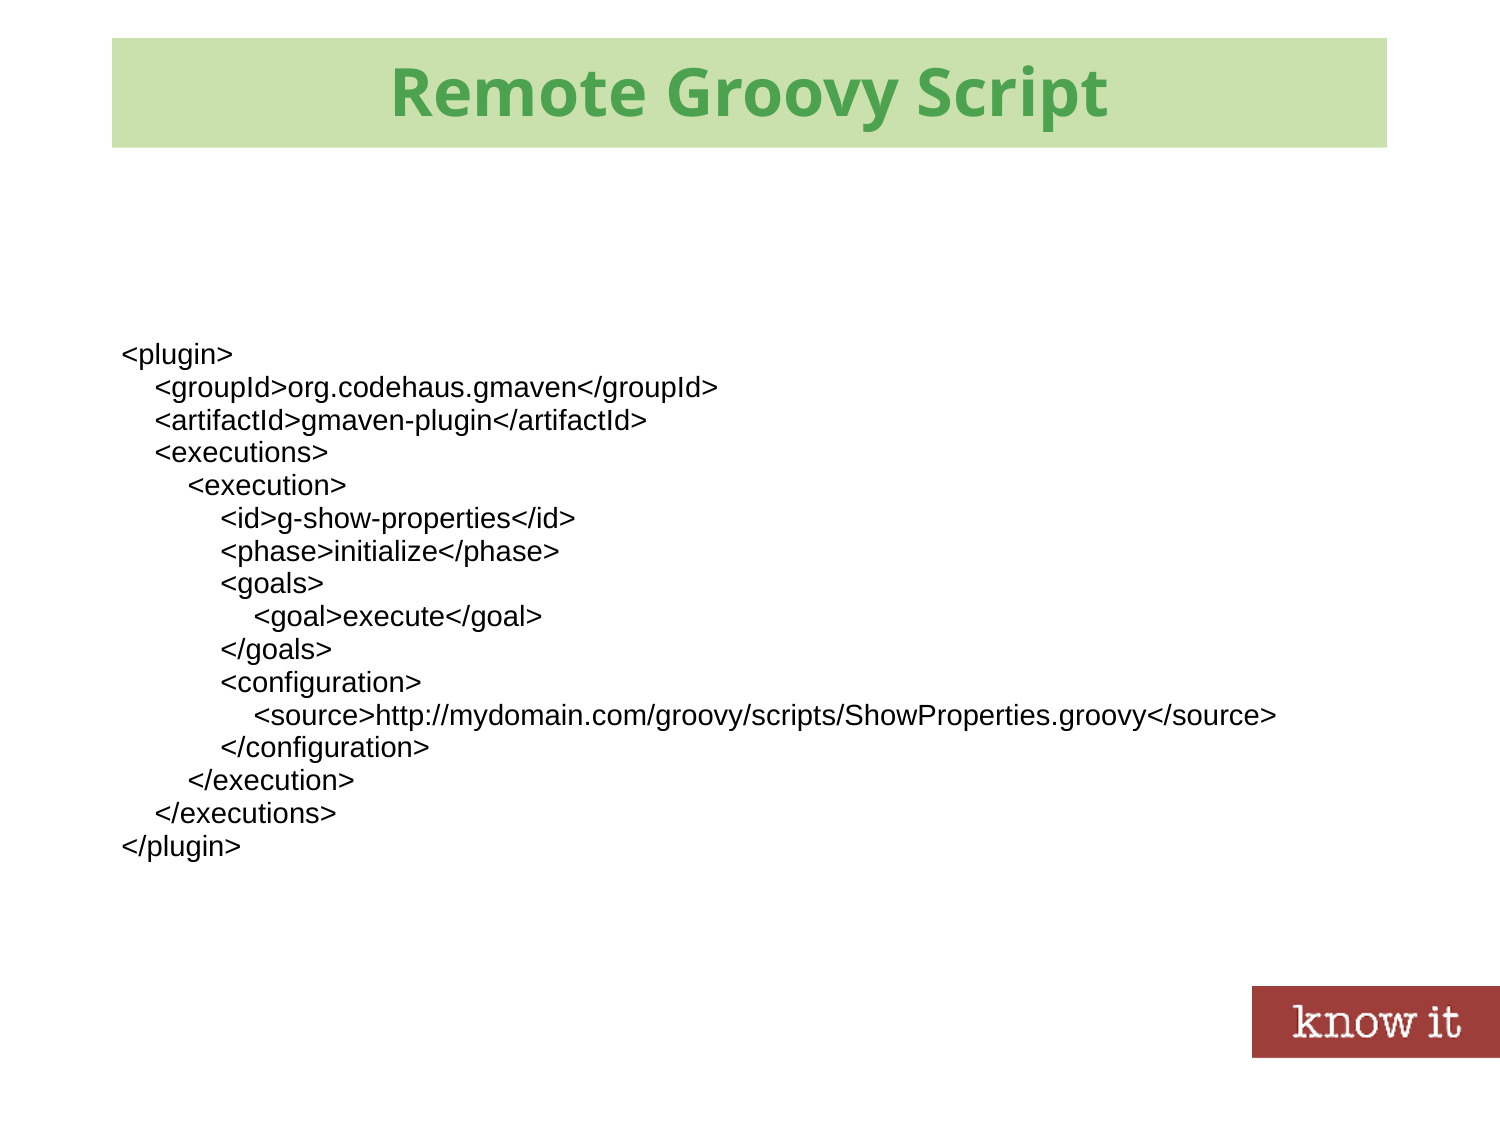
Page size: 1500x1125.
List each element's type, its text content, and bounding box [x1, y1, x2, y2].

text_box Remote Groovy Script [112, 38, 1388, 148]
picture [1252, 986, 1500, 1058]
text_box <plugin> <groupId>org.codehaus.gmaven</groupId> <artifactId>gmaven-plugin</artifactId> <executions> <execution> <id>g-show-properties</id> <phase>initialize</phase> <goals> <goal>execute</goal> </goals> <configuration> <source>http://mydomain.com/groovy/scripts/ShowProperties.groovy</source> </configuration> </execution> </executions> </plugin> [106, 330, 1394, 934]
